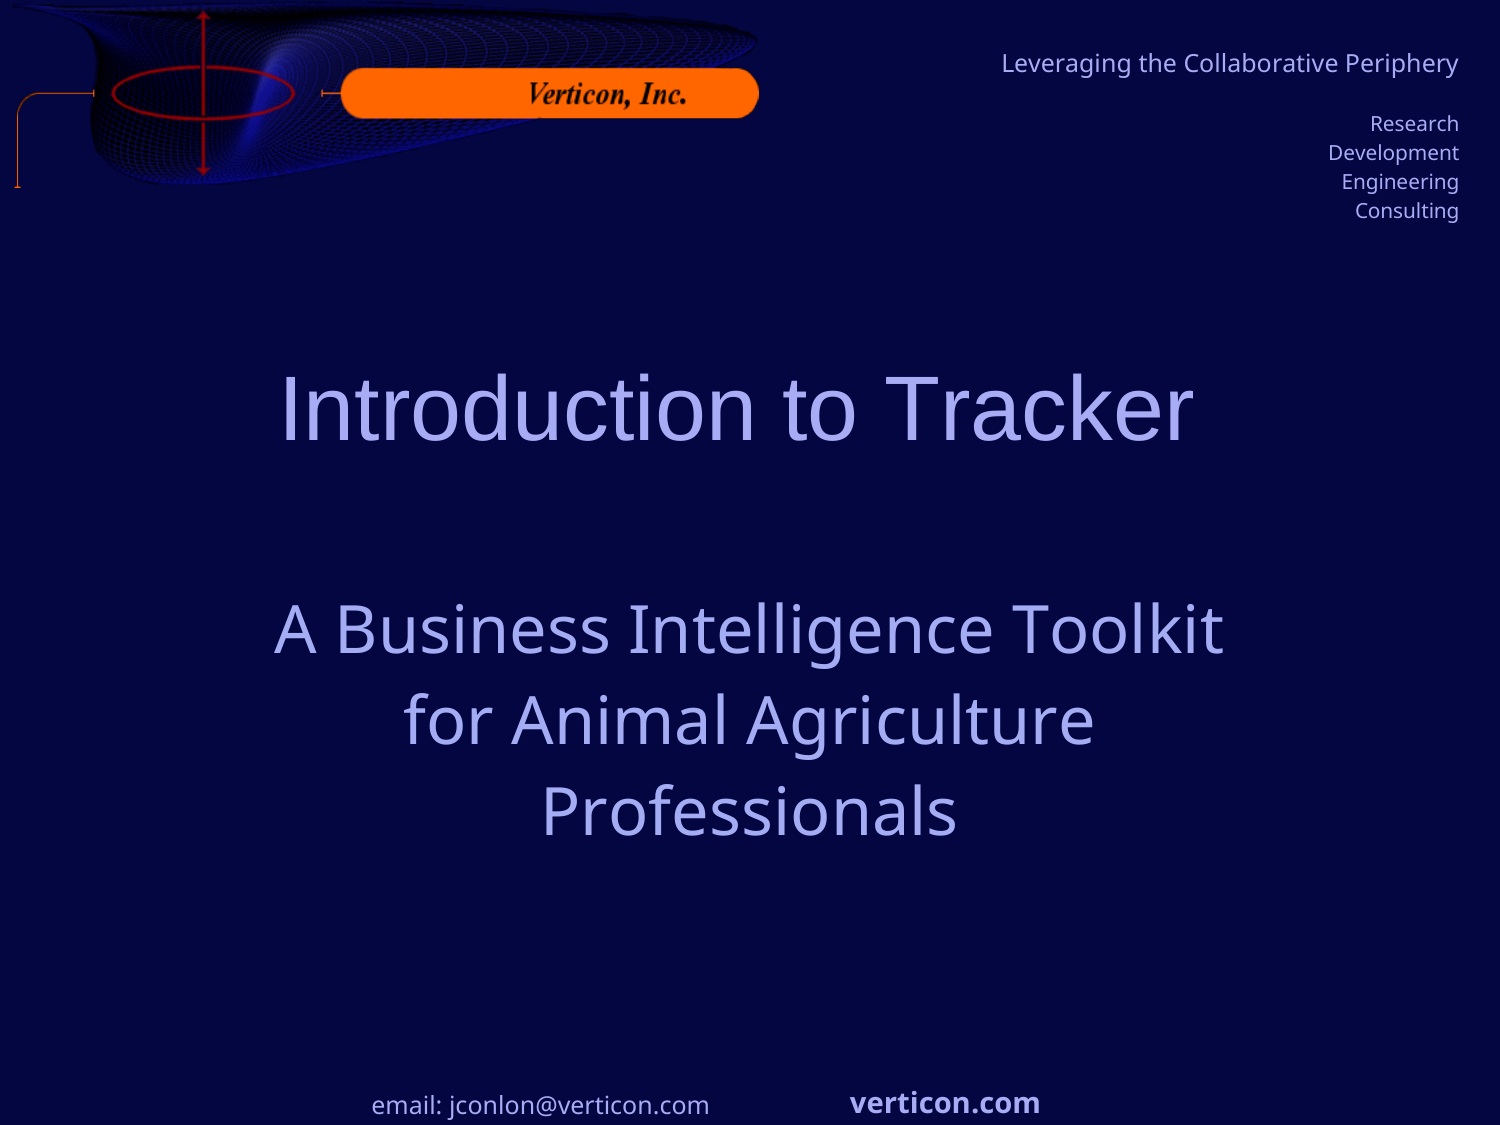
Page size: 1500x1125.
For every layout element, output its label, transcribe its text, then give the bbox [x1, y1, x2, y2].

text_box email: jconlon@verticon.com [356, 1079, 755, 1125]
text_box Leveraging the Collaborative Periphery Research Development Engineering Consulting [712, 38, 1475, 233]
subtitle A Business Intelligence Toolkit for Animal Agriculture Professionals [225, 574, 1276, 863]
picture [8, 0, 759, 188]
title Introduction to Tracker [112, 349, 1388, 553]
text_box verticon.com [835, 1074, 1079, 1125]
